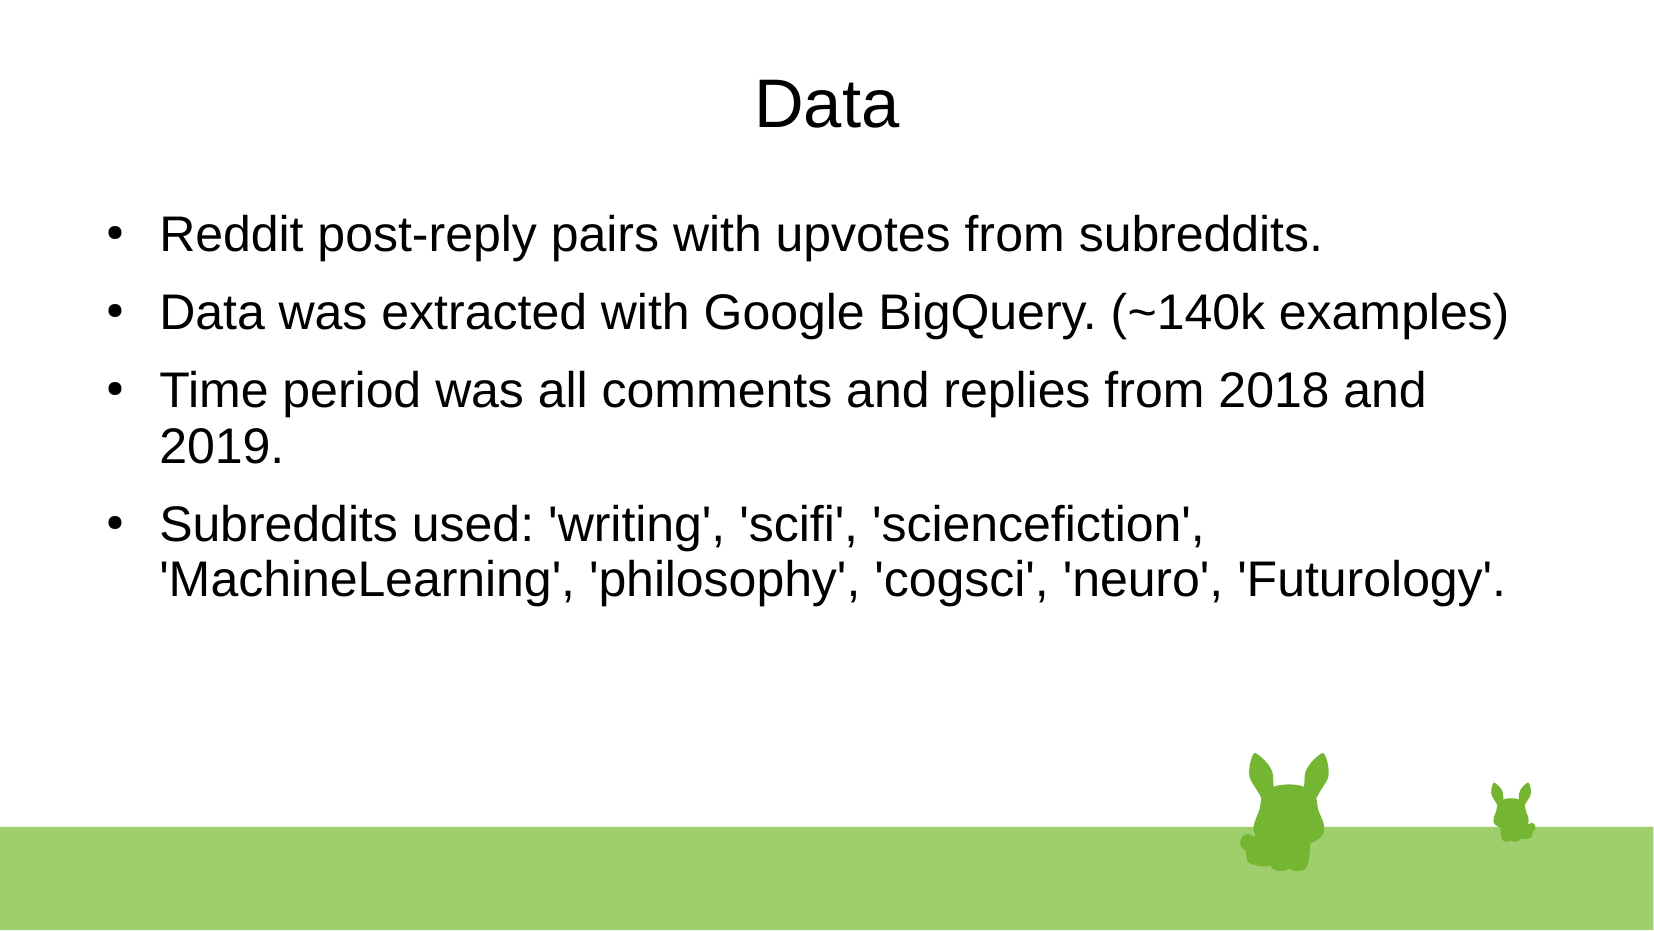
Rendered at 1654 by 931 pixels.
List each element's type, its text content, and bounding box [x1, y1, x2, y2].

list Reddit post-reply pairs with upvotes from subreddits. Data was extracted with Google BigQuery. (~140k examples) Time period was all comments and replies from 2018 and 2019. Subreddits used: 'writing', 'scifi', 'sciencefiction', 'MachineLearning', 'philosophy', 'cogsci', 'neuro', 'Futurology'. [88, 206, 1565, 739]
title Data [88, 29, 1565, 178]
